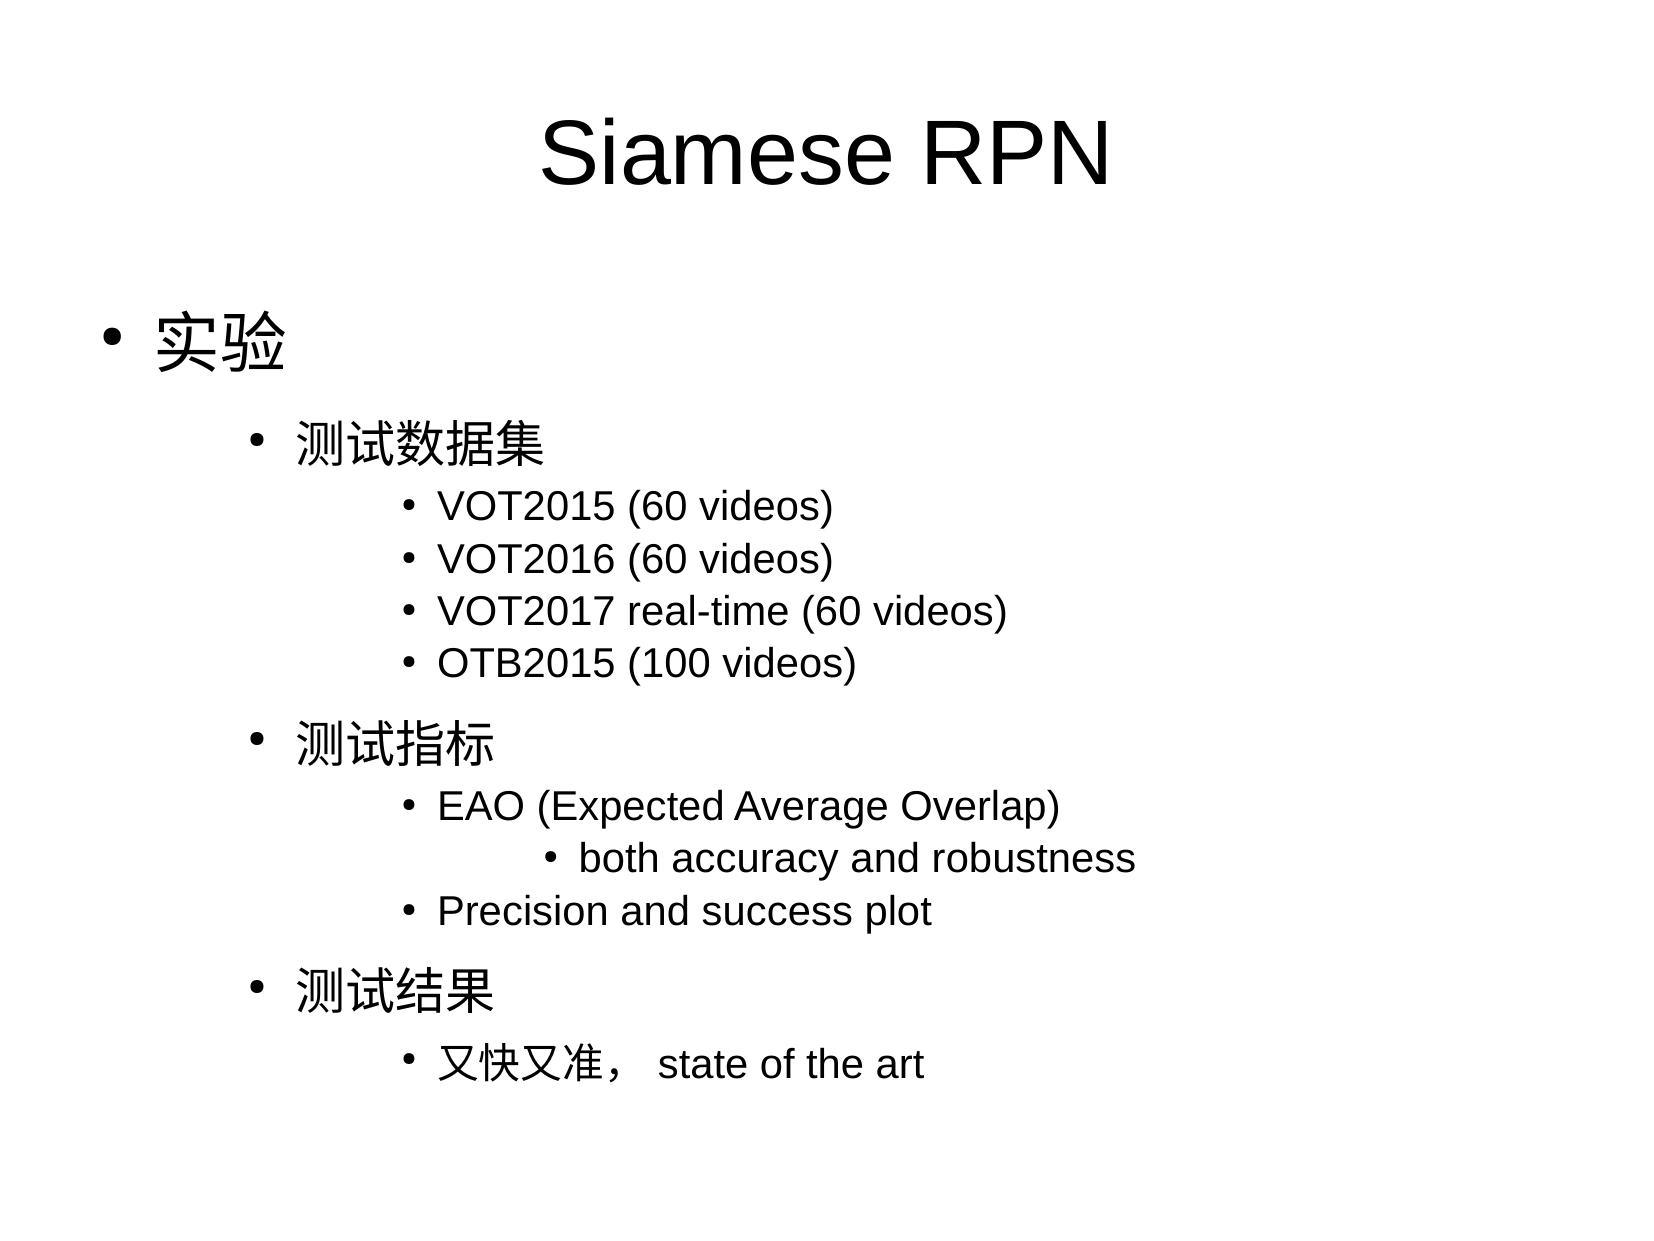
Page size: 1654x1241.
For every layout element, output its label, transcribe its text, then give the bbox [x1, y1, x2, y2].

list 实验 测试数据集 VOT2015 (60 videos) VOT2016 (60 videos) VOT2017 real-time (60 videos) OTB2015 (100 videos) 测试指标 EAO (Expected Average Overlap) both accuracy and robustness Precision and success plot 测试结果 又快又准，state of the art [82, 290, 1571, 1158]
title Siamese RPN [82, 49, 1571, 257]
